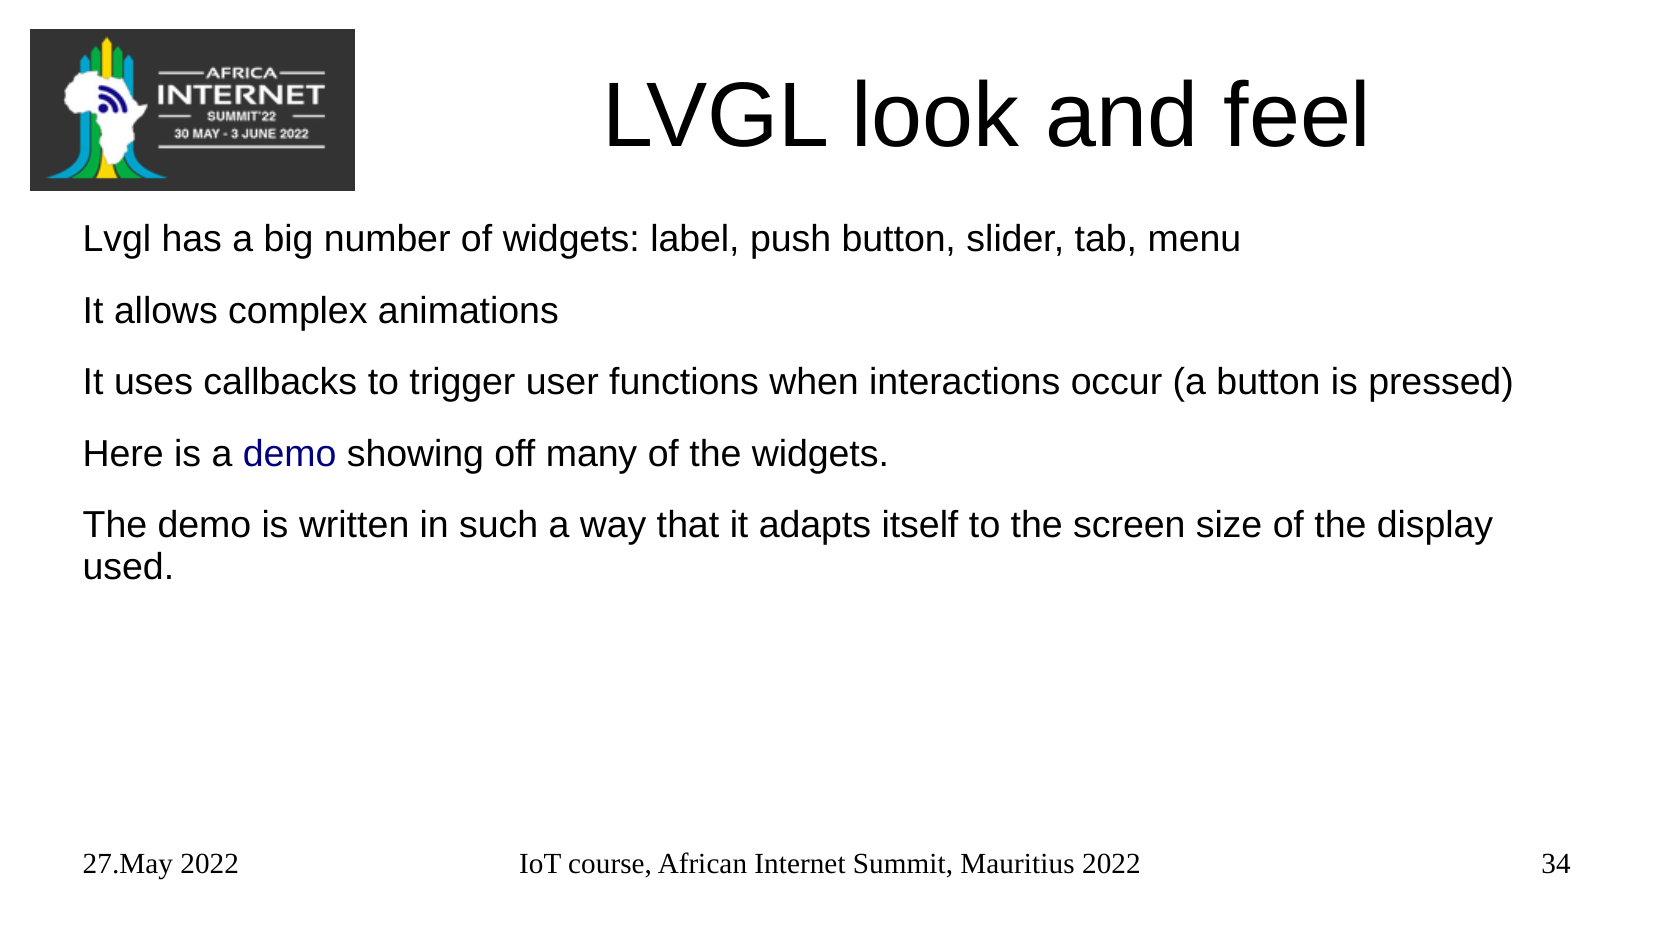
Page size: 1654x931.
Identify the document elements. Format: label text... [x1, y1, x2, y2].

picture [30, 29, 355, 191]
title LVGL look and feel [403, 37, 1571, 193]
list Lvgl has a big number of widgets: label, push button, slider, tab, menu It allows complex animations It uses callbacks to trigger user functions when interactions occur (a button is pressed) Here is a demo showing off many of the widgets. The demo is written in such a way that it adapts itself to the screen size of the display used. [82, 217, 1571, 758]
